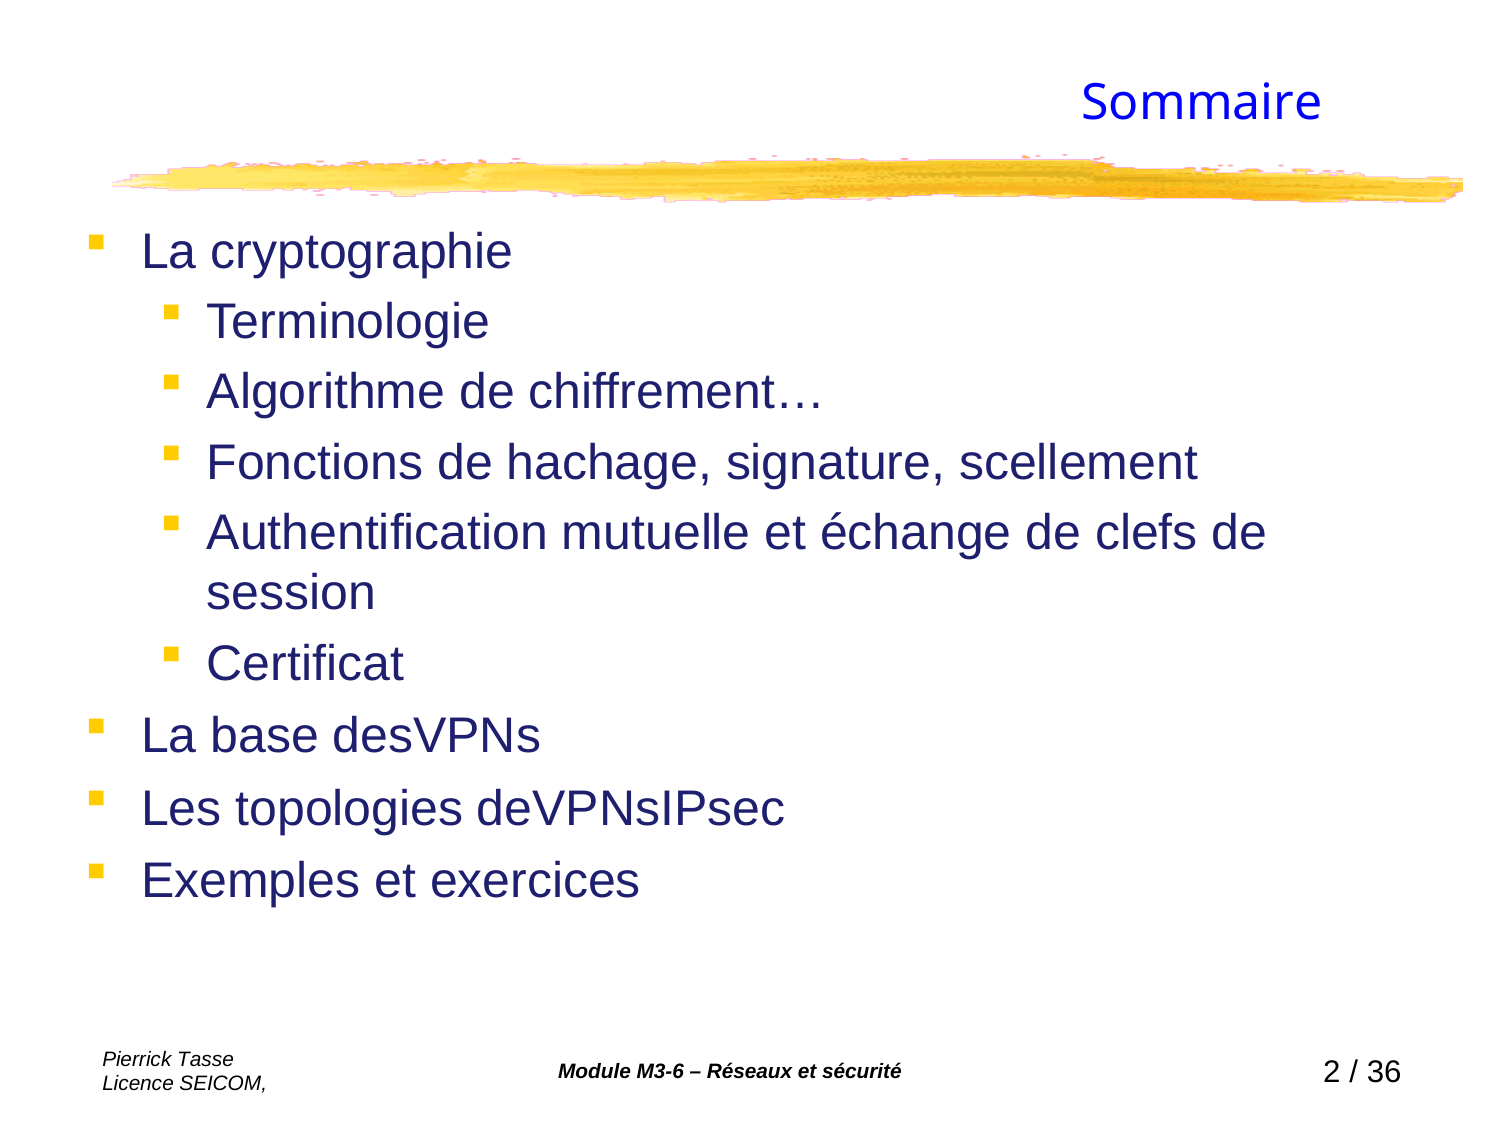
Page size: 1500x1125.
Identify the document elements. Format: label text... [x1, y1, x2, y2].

title Sommaire [62, 37, 1338, 138]
list La cryptographie Terminologie Algorithme de chiffrement… Fonctions de hachage, signature, scellement Authentification mutuelle et échange de clefs de session Certificat La base desVPNs Les topologies deVPNsIPsec Exemples et exercices [69, 210, 1412, 1016]
picture [112, 149, 1463, 213]
